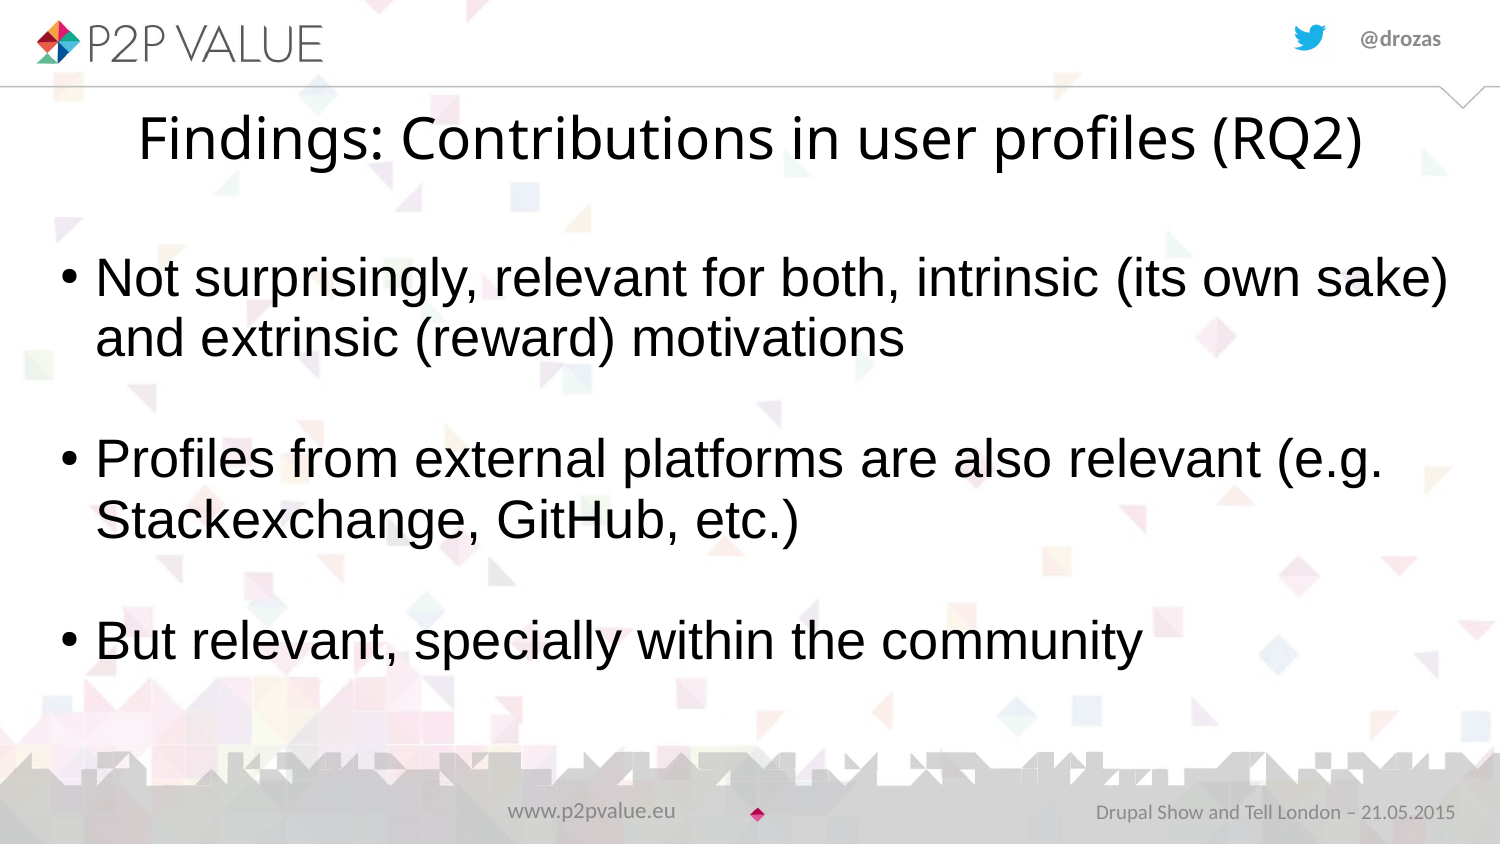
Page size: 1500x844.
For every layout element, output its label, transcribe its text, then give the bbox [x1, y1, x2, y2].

picture [0, 181, 1500, 844]
picture [0, 0, 1500, 92]
text_box www.p2pvalue.eu [501, 800, 720, 829]
text_box Drupal Show and Tell London – 21.05.2015 [777, 800, 1470, 834]
title Findings: Contributions in user profiles (RQ2) [0, 92, 1500, 181]
text_box Not surprisingly, relevant for both, intrinsic (its own sake) and extrinsic (reward) motivations Profiles from external platforms are also relevant (e.g. Stackexchange, GitHub, etc.) But relevant, specially within the community [45, 240, 1471, 800]
text_box @drozas [1333, 15, 1455, 60]
